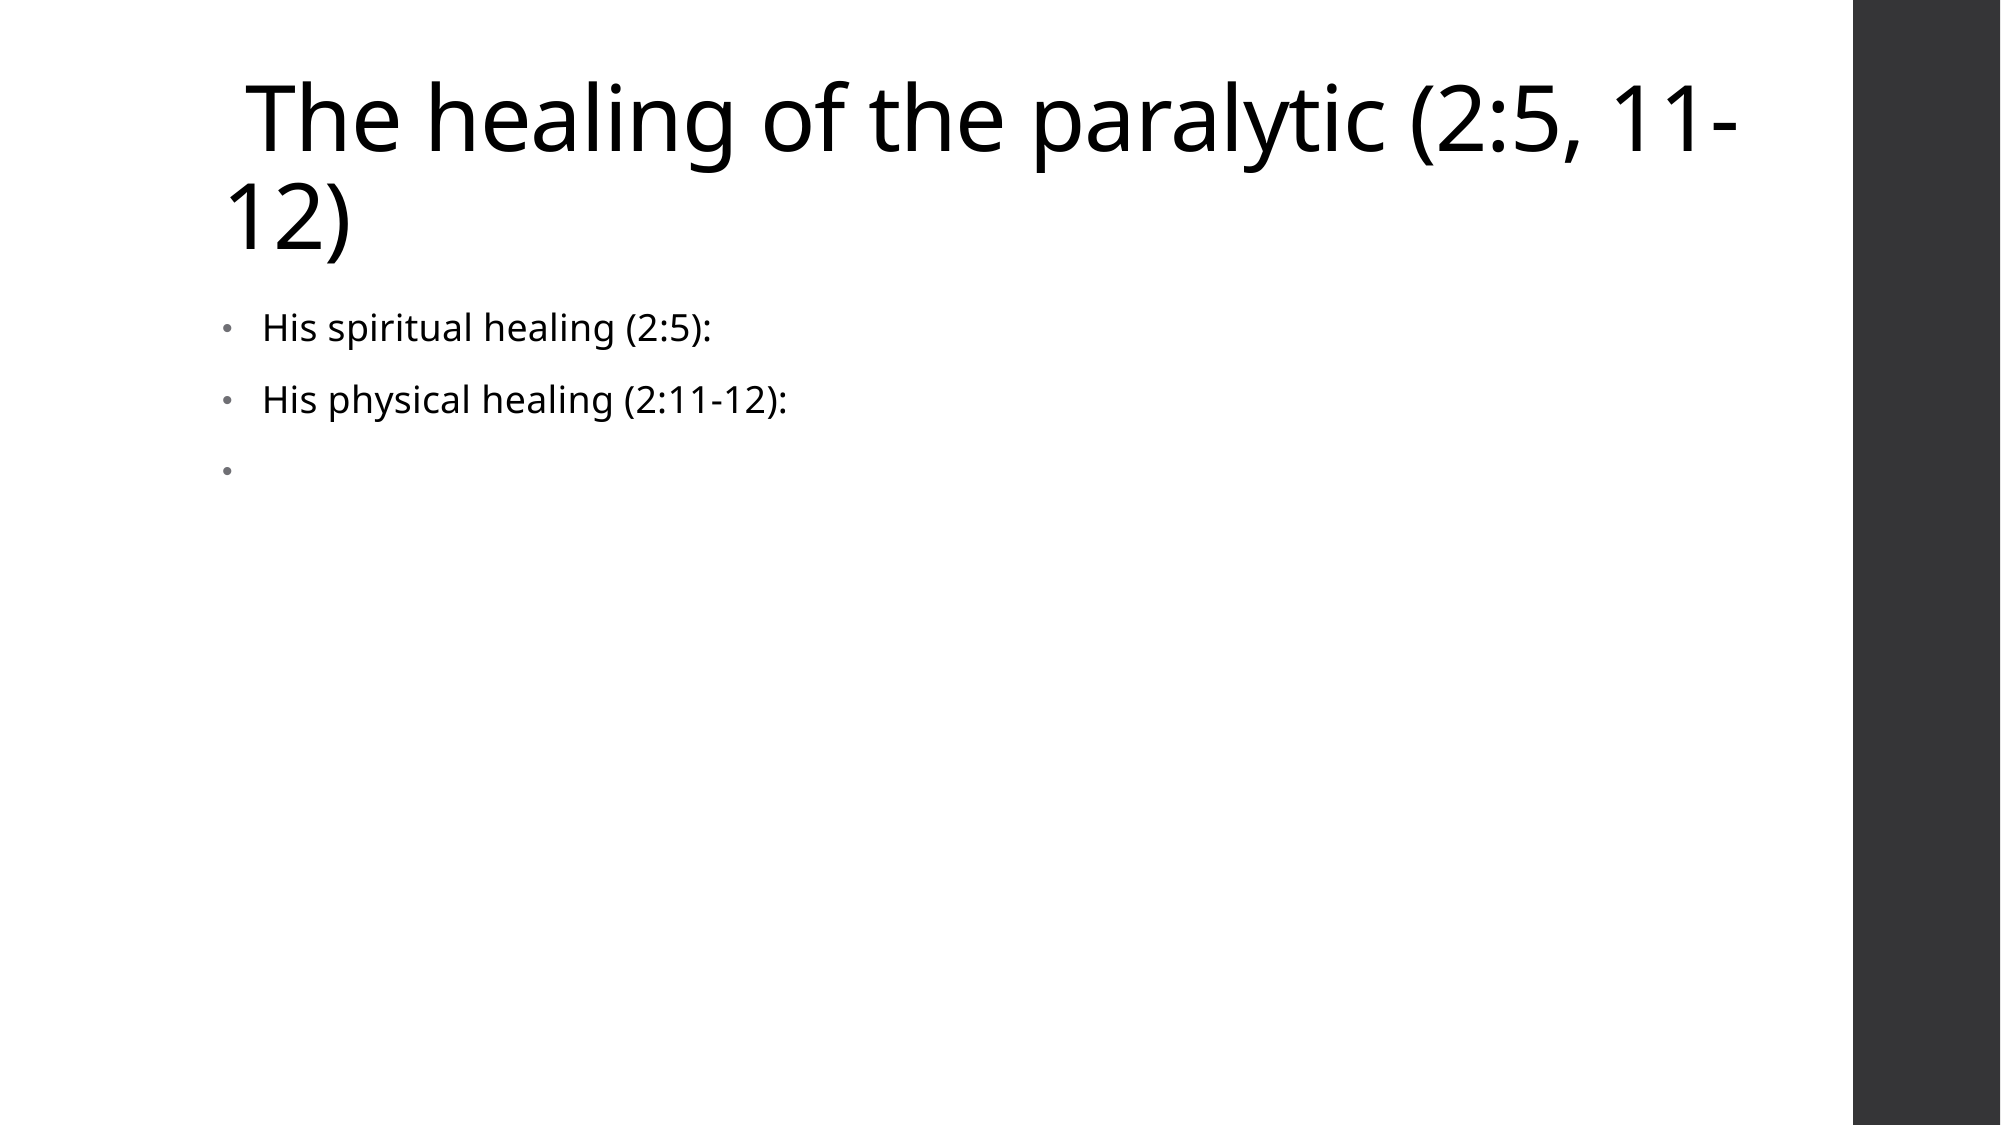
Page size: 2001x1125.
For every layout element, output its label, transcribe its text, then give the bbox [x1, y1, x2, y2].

title The healing of the paralytic (2:5, 11-12) [206, 60, 1797, 278]
list His spiritual healing (2:5): His physical healing (2:11-12): [206, 299, 1617, 1014]
